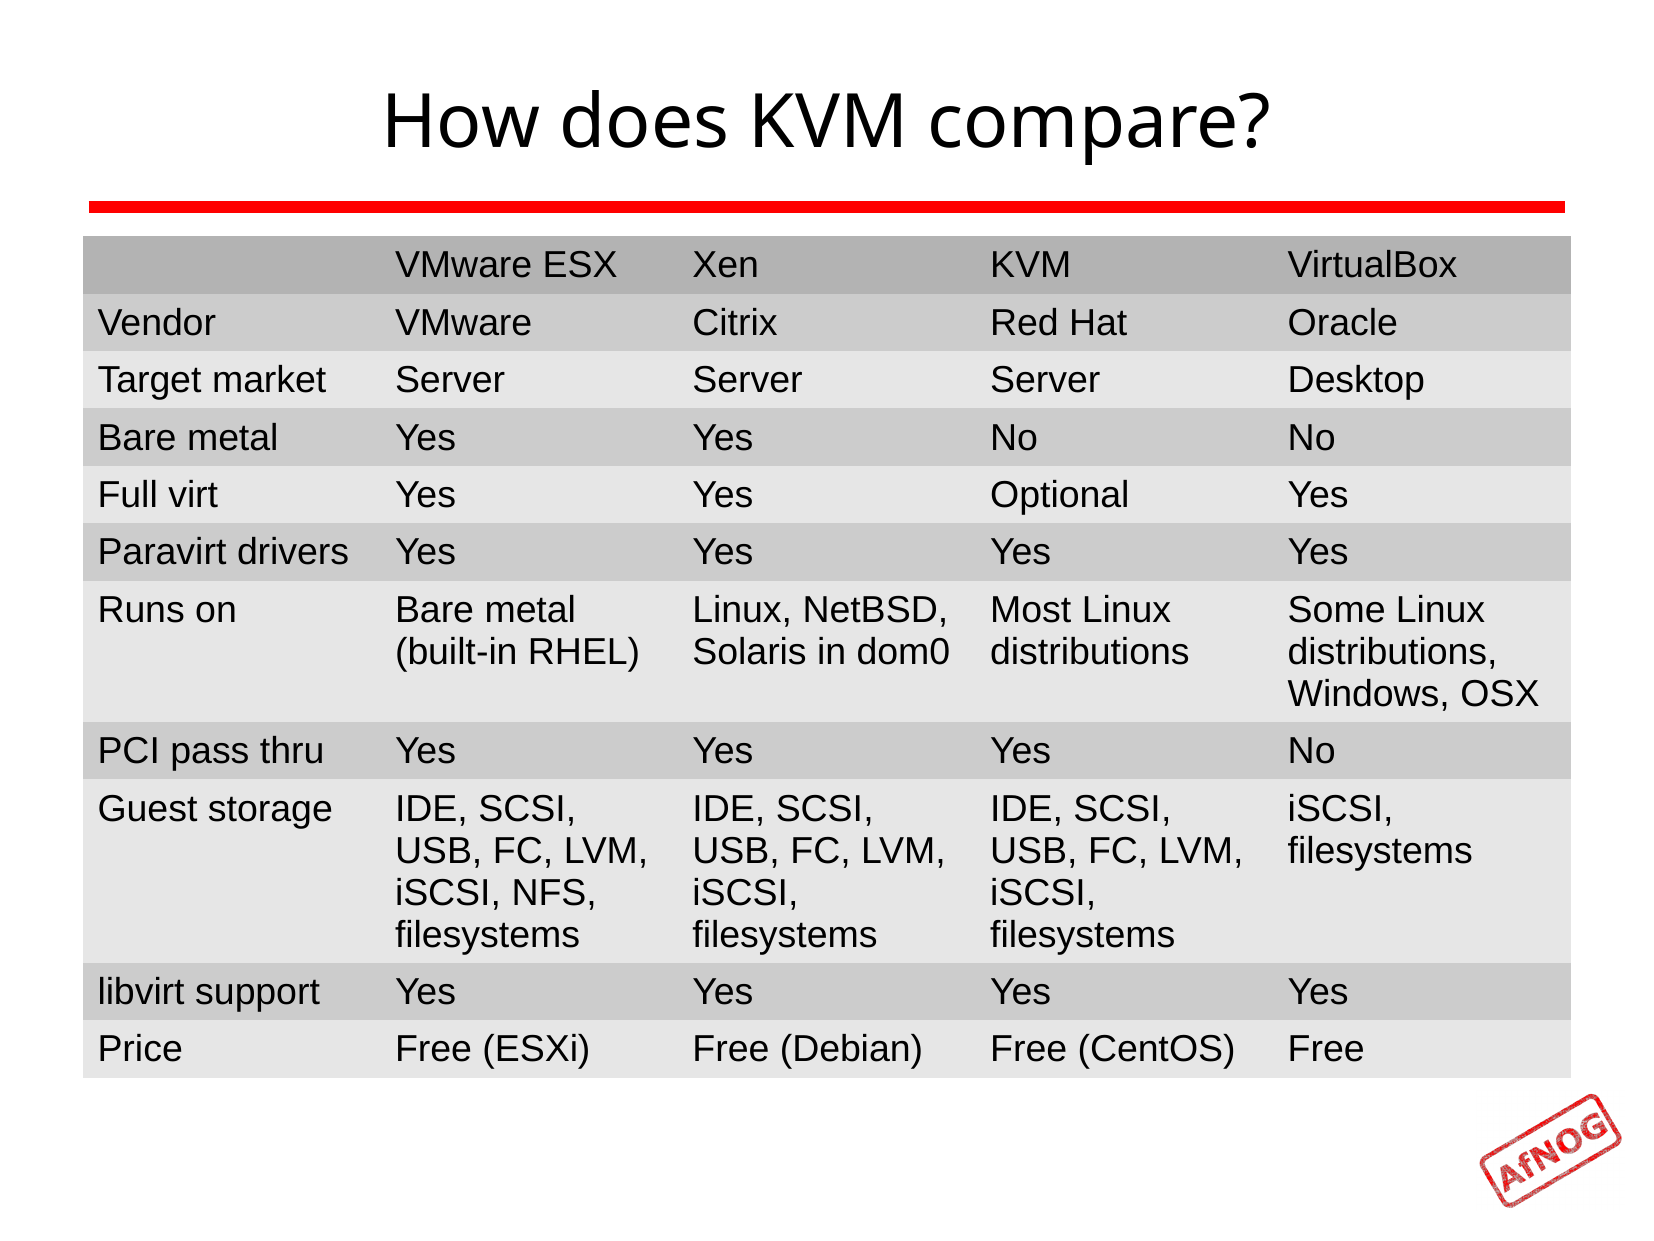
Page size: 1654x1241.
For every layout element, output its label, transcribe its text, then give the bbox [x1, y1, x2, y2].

table_cell Server [380, 351, 678, 408]
table_cell IDE, SCSI, USB, FC, LVM, iSCSI, filesystems [975, 779, 1273, 963]
table_cell Linux, NetBSD, Solaris in dom0 [678, 581, 975, 722]
table_cell Vendor [83, 294, 380, 351]
table_cell Yes [380, 466, 678, 523]
table_cell Yes [380, 523, 678, 581]
table_cell Most Linux distributions [975, 581, 1273, 722]
table_cell Citrix [678, 294, 975, 351]
table_cell Desktop [1273, 351, 1571, 408]
table_cell Red Hat [975, 294, 1273, 351]
table_header VirtualBox [1273, 236, 1571, 294]
table_cell Yes [380, 963, 678, 1020]
table_cell Full virt [83, 466, 380, 523]
table_cell Paravirt drivers [83, 523, 380, 581]
table_cell Some Linux distributions, Windows, OSX [1273, 581, 1571, 722]
table_cell Yes [380, 408, 678, 466]
table_cell Yes [1273, 963, 1571, 1020]
table_cell Free [1273, 1020, 1571, 1078]
table_header Xen [678, 236, 975, 294]
table_cell No [1273, 722, 1571, 779]
table_cell Price [83, 1020, 380, 1078]
table_cell Yes [678, 963, 975, 1020]
table_cell Server [975, 351, 1273, 408]
table_cell Yes [975, 523, 1273, 581]
table_cell Bare metal [83, 408, 380, 466]
table_cell Yes [678, 523, 975, 581]
table_cell libvirt support [83, 963, 380, 1020]
table_cell Target market [83, 351, 380, 408]
table_cell Yes [1273, 466, 1571, 523]
picture [1476, 1090, 1625, 1211]
table_cell No [1273, 408, 1571, 466]
table_header VMware ESX [380, 236, 678, 294]
table_cell Yes [678, 722, 975, 779]
table_cell Optional [975, 466, 1273, 523]
table_cell PCI pass thru [83, 722, 380, 779]
table_cell Free (Debian) [678, 1020, 975, 1078]
table_cell Oracle [1273, 294, 1571, 351]
table_cell IDE, SCSI, USB, FC, LVM, iSCSI, filesystems [678, 779, 975, 963]
table_header [83, 236, 380, 294]
table_cell VMware [380, 294, 678, 351]
table_cell IDE, SCSI, USB, FC, LVM, iSCSI, NFS, filesystems [380, 779, 678, 963]
table_cell Runs on [83, 581, 380, 722]
table_cell Yes [678, 408, 975, 466]
table_cell Server [678, 351, 975, 408]
table_cell Guest storage [83, 779, 380, 963]
title How does KVM compare? [82, 29, 1571, 207]
table_cell Yes [678, 466, 975, 523]
table_cell Yes [975, 722, 1273, 779]
table_cell No [975, 408, 1273, 466]
table_cell Yes [975, 963, 1273, 1020]
table_cell Free (ESXi) [380, 1020, 678, 1078]
table_header KVM [975, 236, 1273, 294]
table_cell Bare metal (built-in RHEL) [380, 581, 678, 722]
table_cell iSCSI, filesystems [1273, 779, 1571, 963]
table_cell Free (CentOS) [975, 1020, 1273, 1078]
table_cell Yes [1273, 523, 1571, 581]
table_cell Yes [380, 722, 678, 779]
